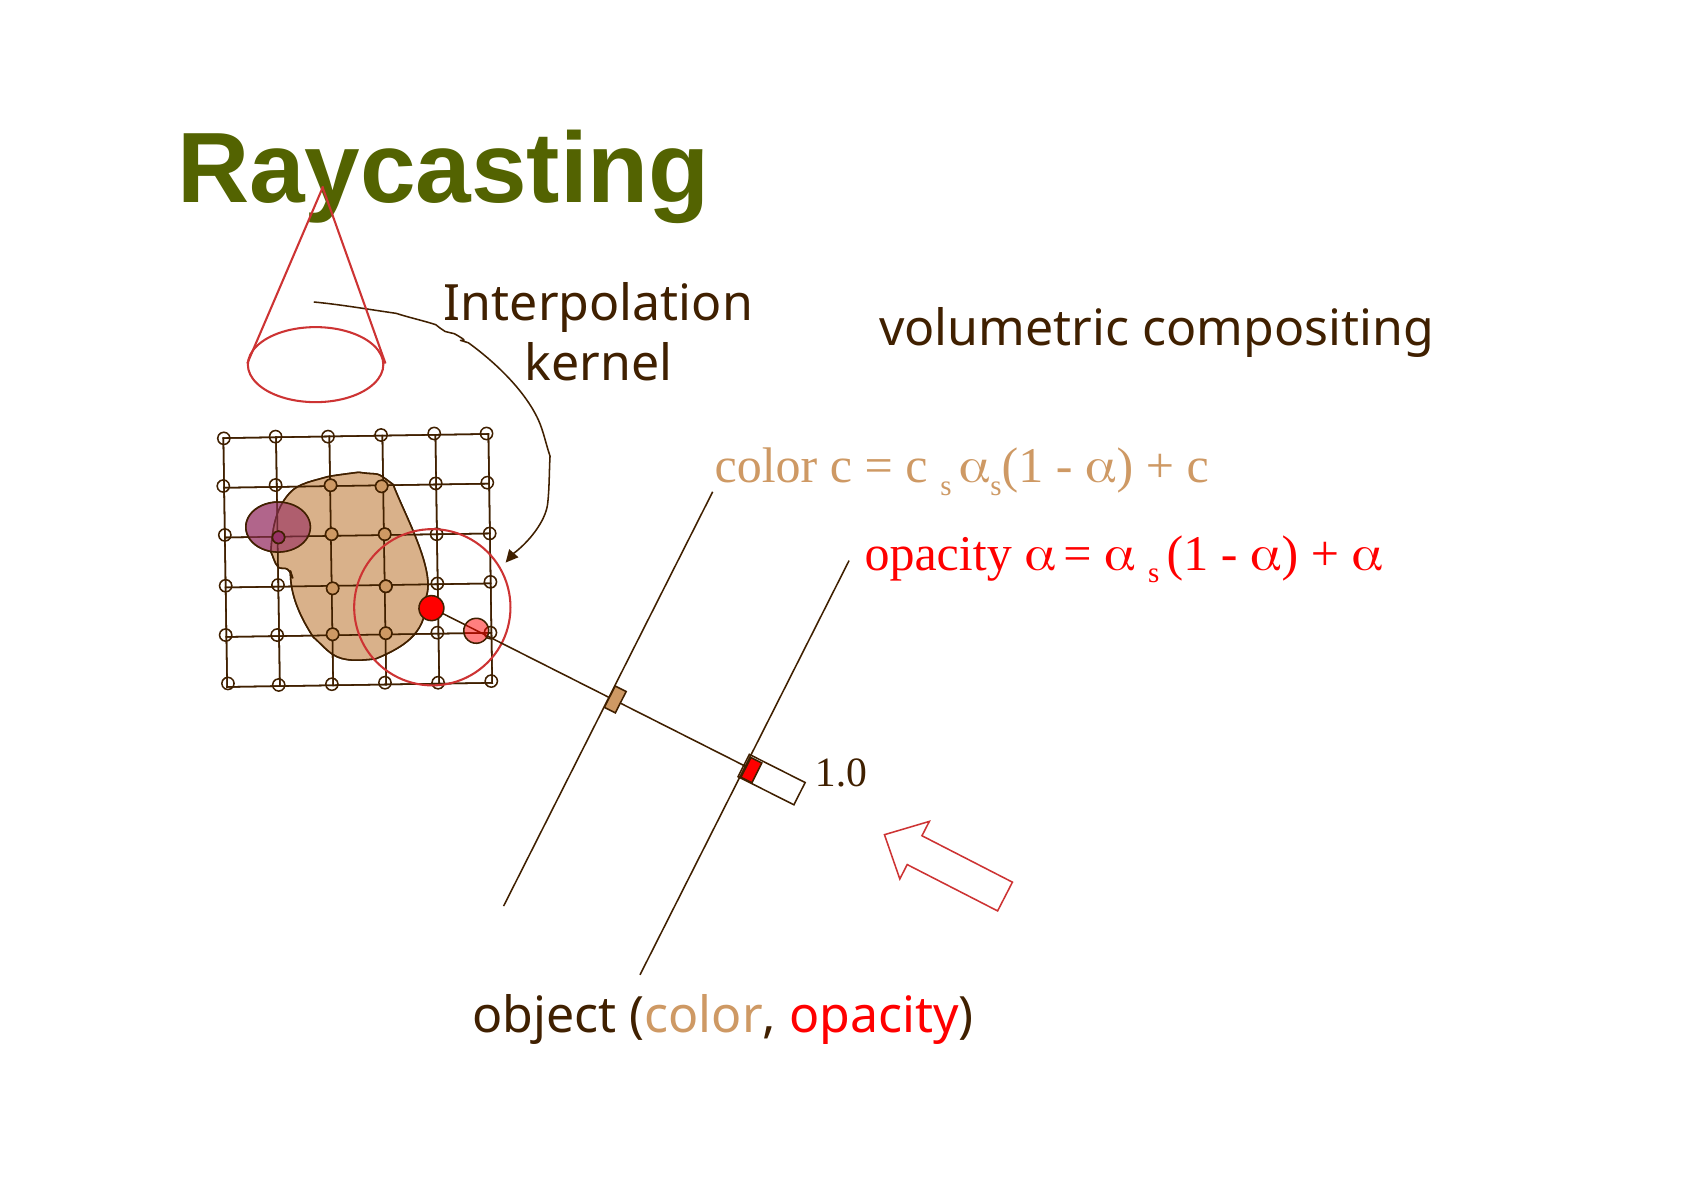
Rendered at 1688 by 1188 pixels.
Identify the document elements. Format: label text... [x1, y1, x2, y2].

text_box color c = c s s(1 - ) + c [699, 424, 1288, 509]
text_box object (color, opacity) [457, 974, 989, 1051]
text_box volumetric compositing [864, 287, 1450, 363]
text_box [356, 536, 444, 659]
text_box 1.0 [799, 737, 988, 803]
text_box [463, 618, 489, 644]
text_box [604, 685, 627, 713]
text_box [245, 472, 413, 661]
title Raycasting [292, 192, 348, 263]
text_box Interpolation kernel [429, 262, 769, 398]
text_box [741, 757, 762, 782]
title Raycasting [162, 74, 1438, 263]
text_box opacity  =  s (1 - ) +  [849, 512, 1438, 597]
